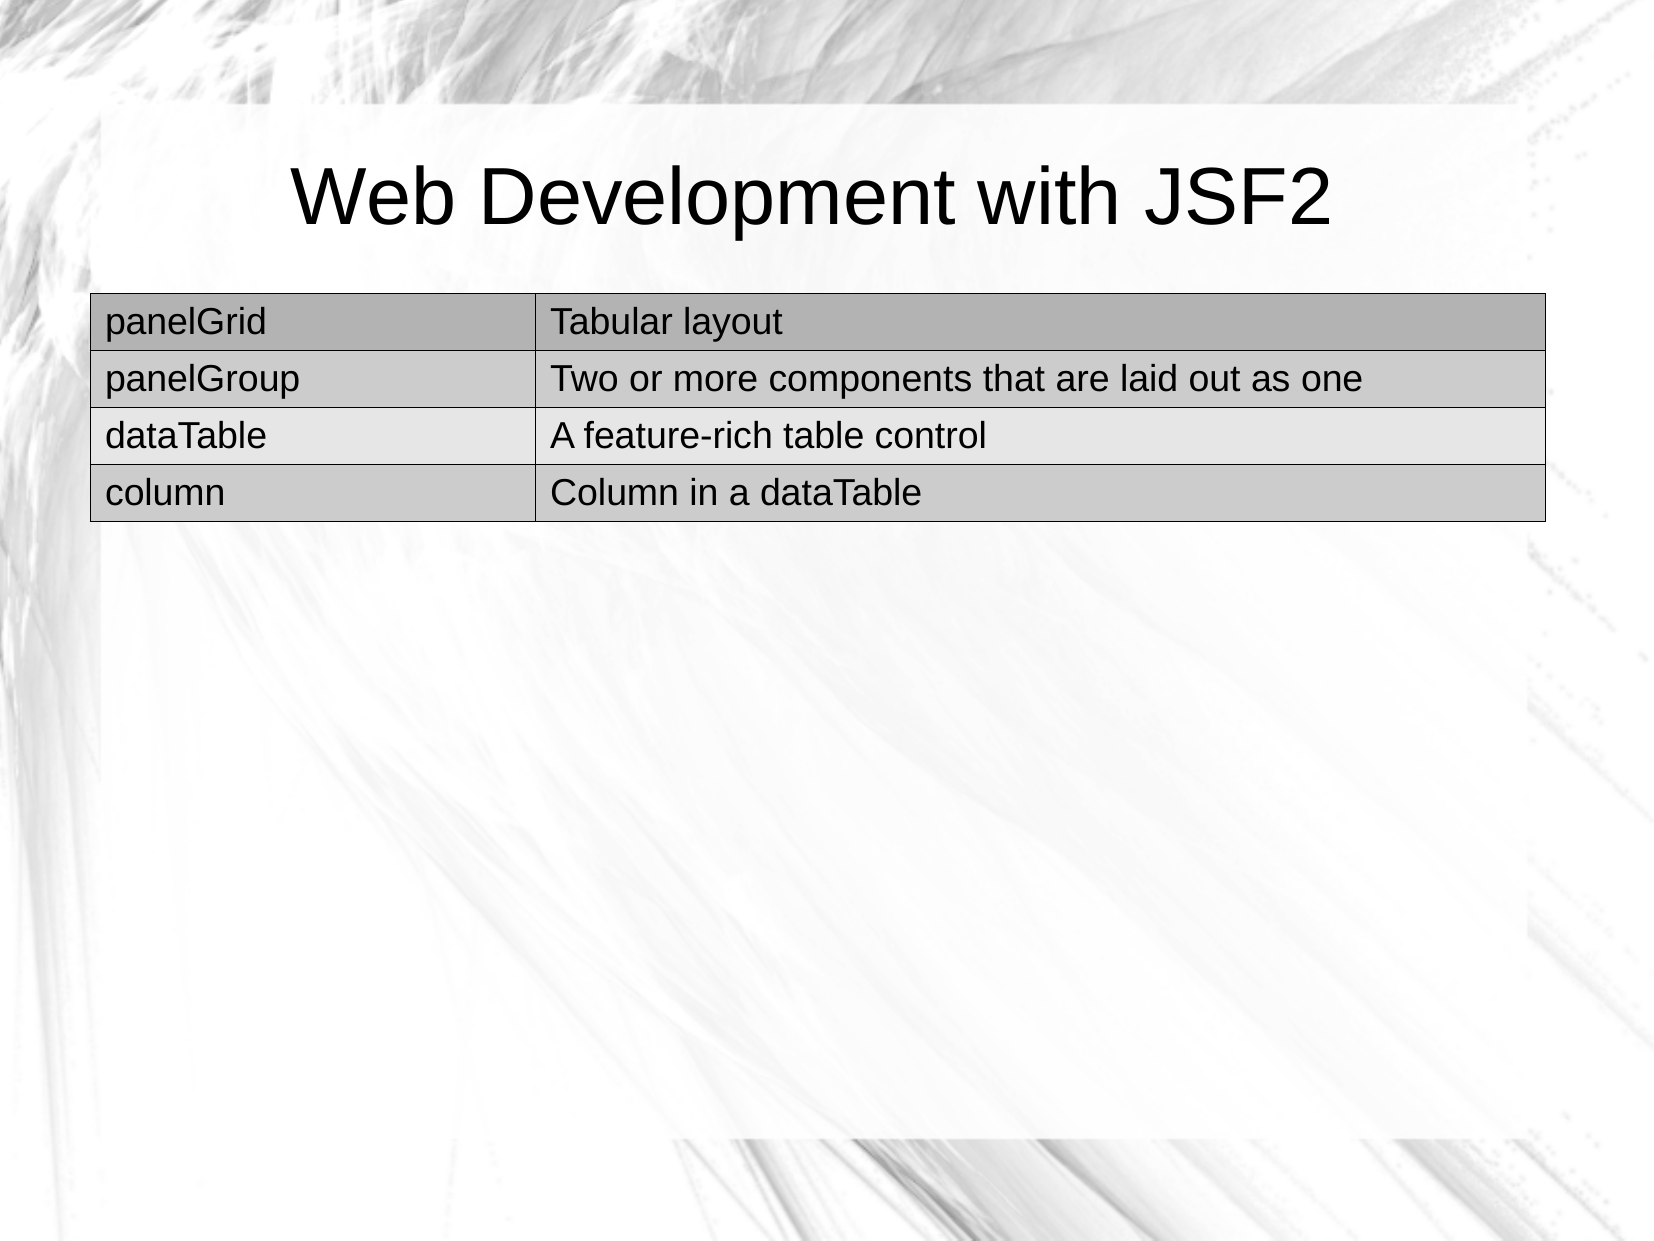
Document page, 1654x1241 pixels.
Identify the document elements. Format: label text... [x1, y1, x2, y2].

table_cell A feature-rich table control [536, 408, 1545, 464]
table_header panelGrid [91, 294, 535, 350]
picture [0, 0, 1654, 1241]
table_cell panelGroup [91, 351, 535, 407]
table_cell dataTable [91, 408, 535, 464]
table_header Tabular layout [536, 294, 1545, 350]
table_cell Two or more components that are laid out as one [536, 351, 1545, 407]
table_cell column [91, 465, 535, 521]
title Web Development with JSF2 [118, 112, 1506, 281]
table_cell Column in a dataTable [536, 465, 1545, 521]
